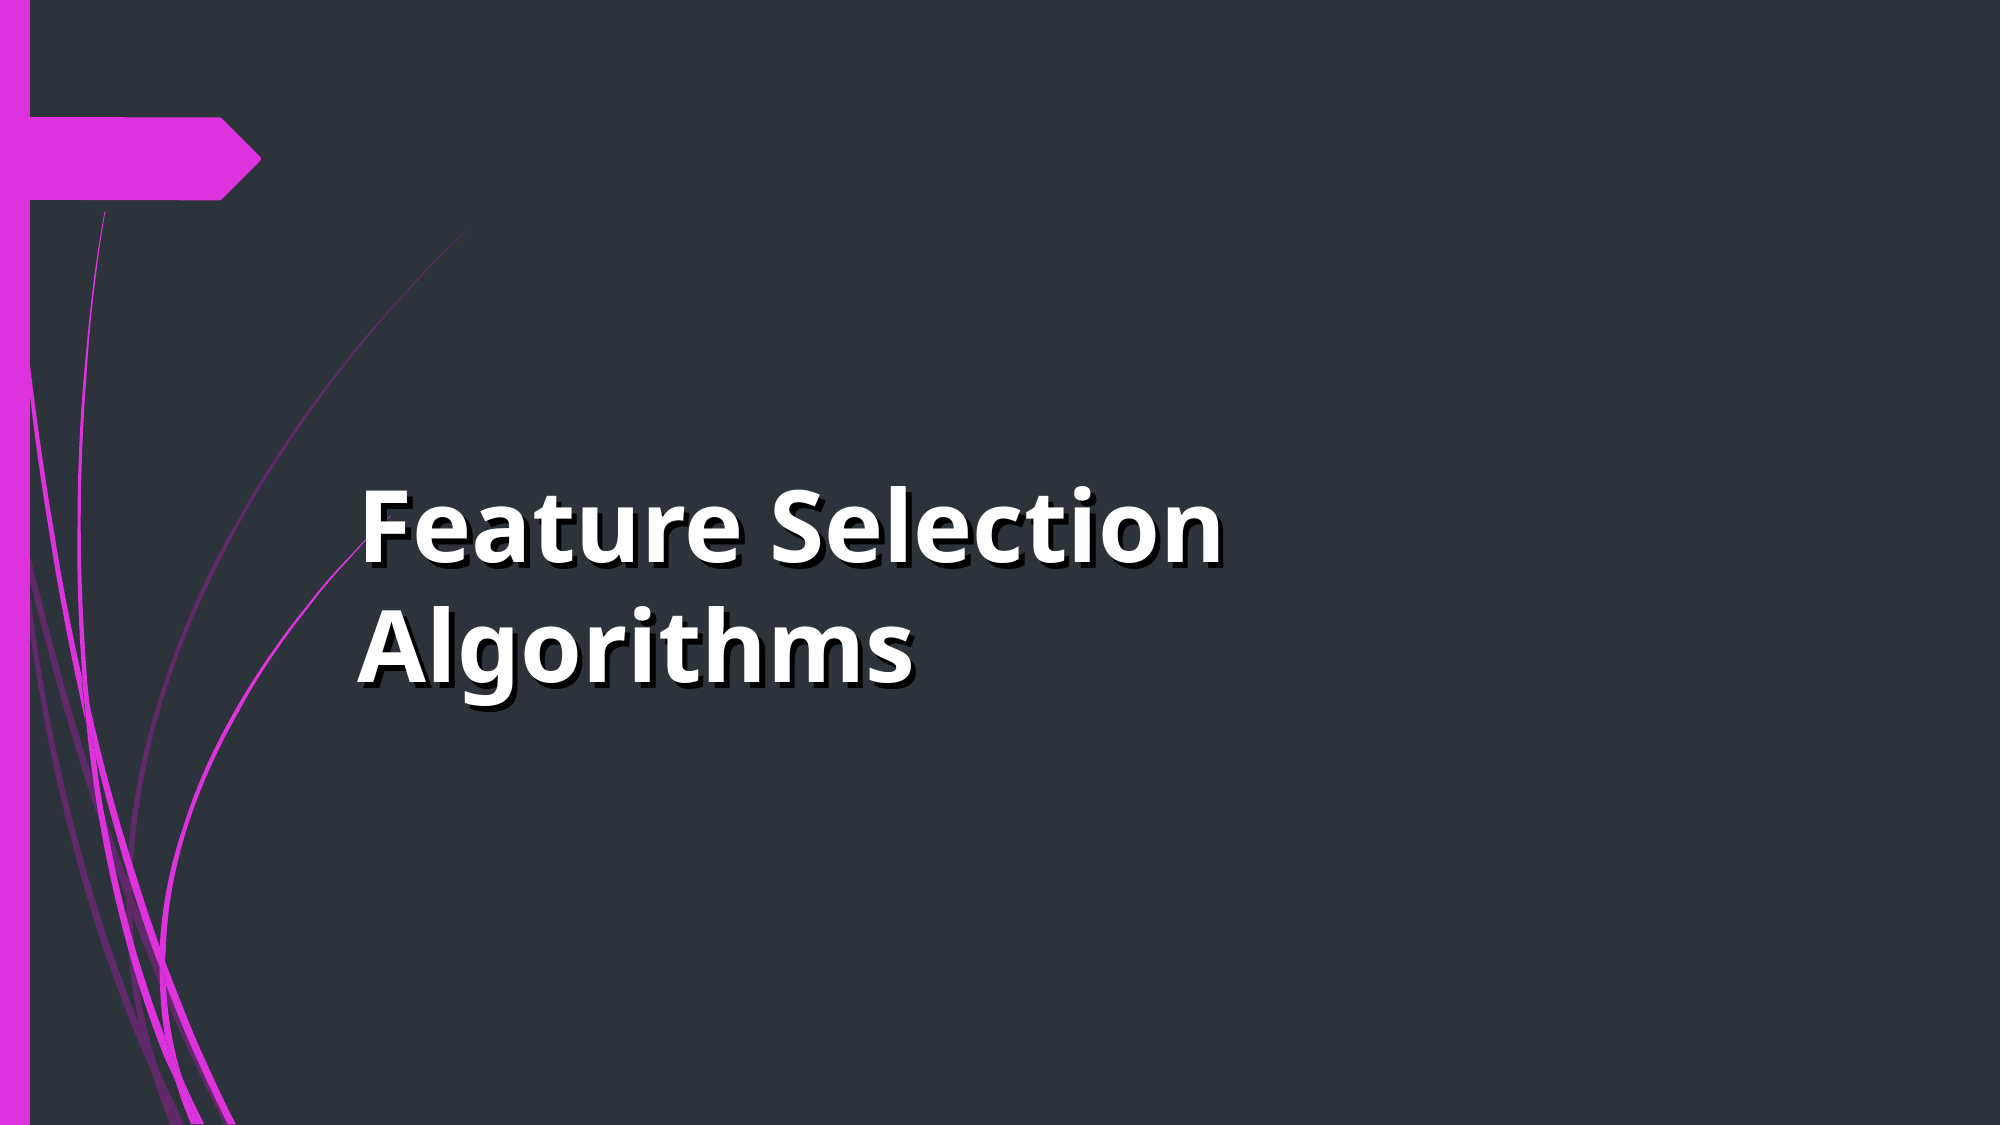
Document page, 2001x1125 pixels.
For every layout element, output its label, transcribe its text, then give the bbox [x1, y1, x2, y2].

title Feature Selection Algorithms [342, 455, 1805, 740]
